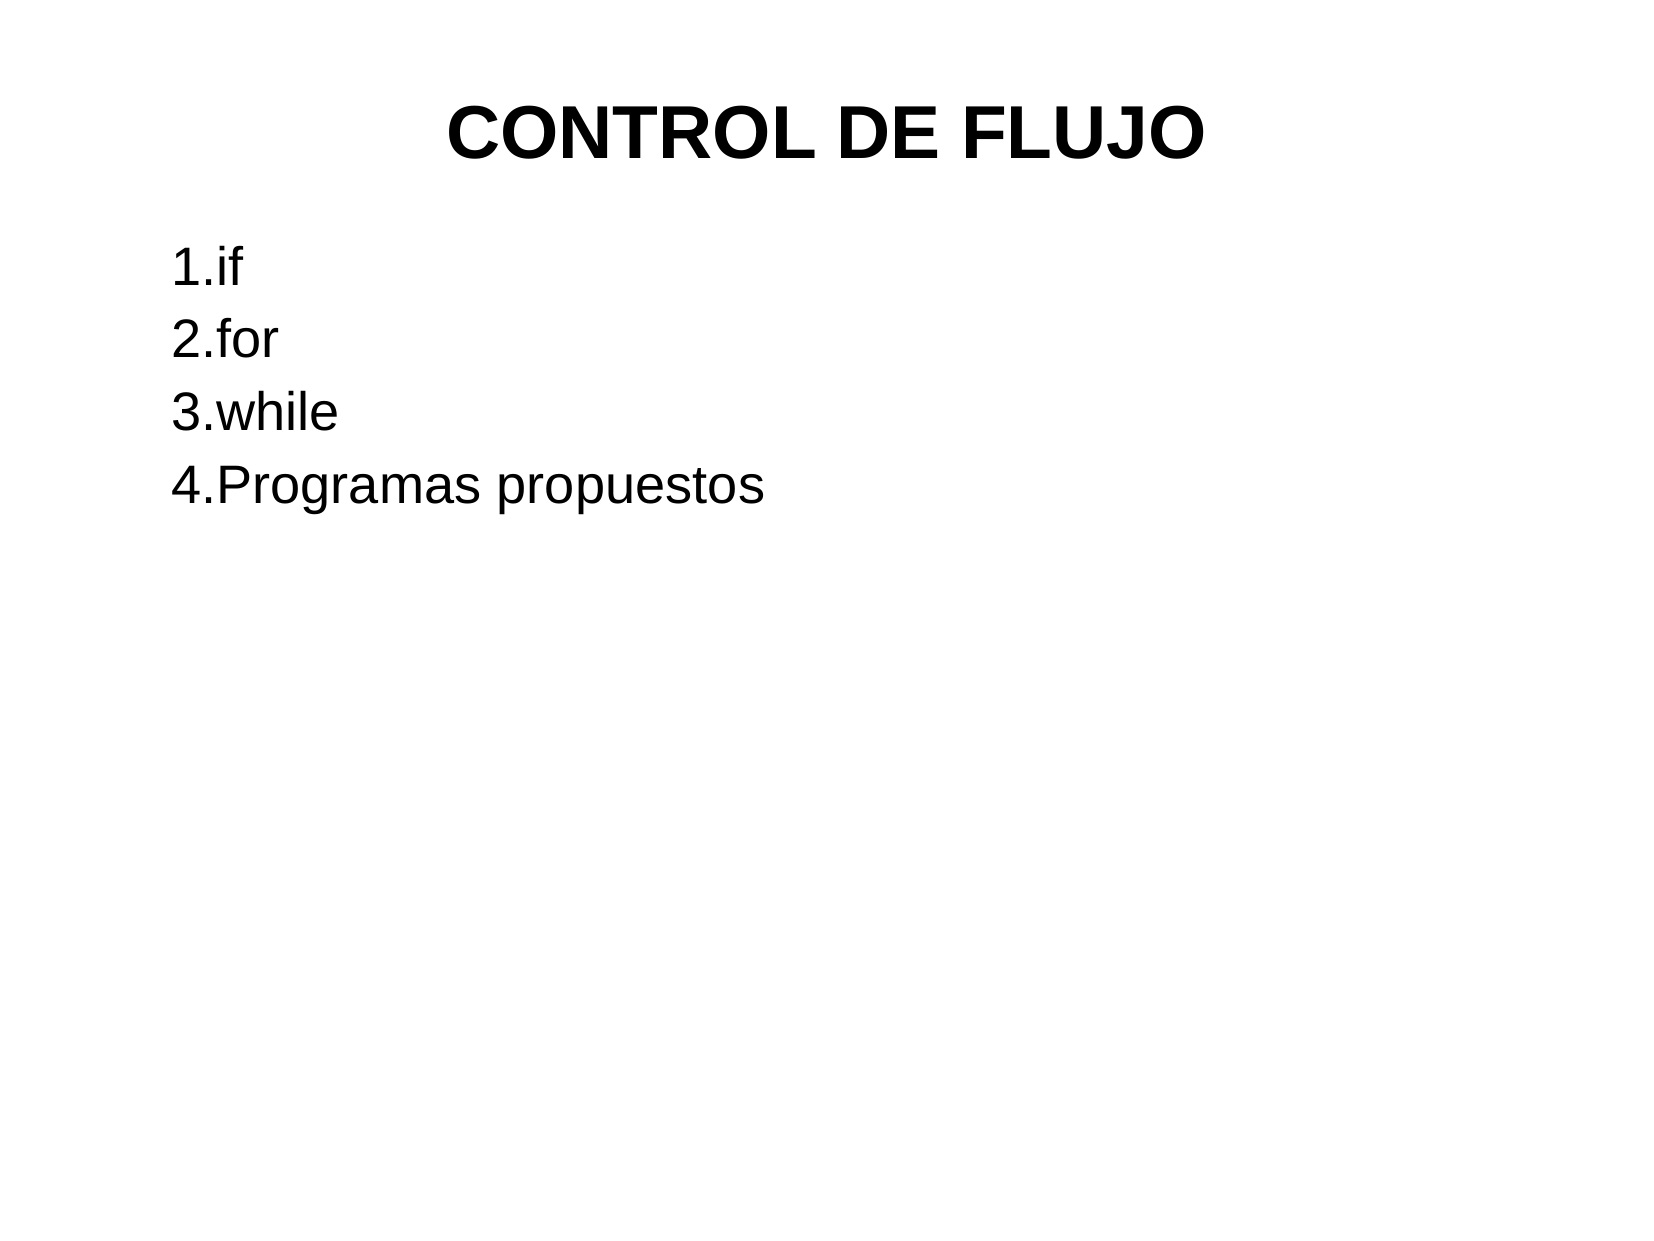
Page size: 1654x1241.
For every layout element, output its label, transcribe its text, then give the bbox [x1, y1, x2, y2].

subtitle if for while Programas propuestos [171, 236, 1483, 1126]
title CONTROL DE FLUJO [82, 29, 1571, 237]
